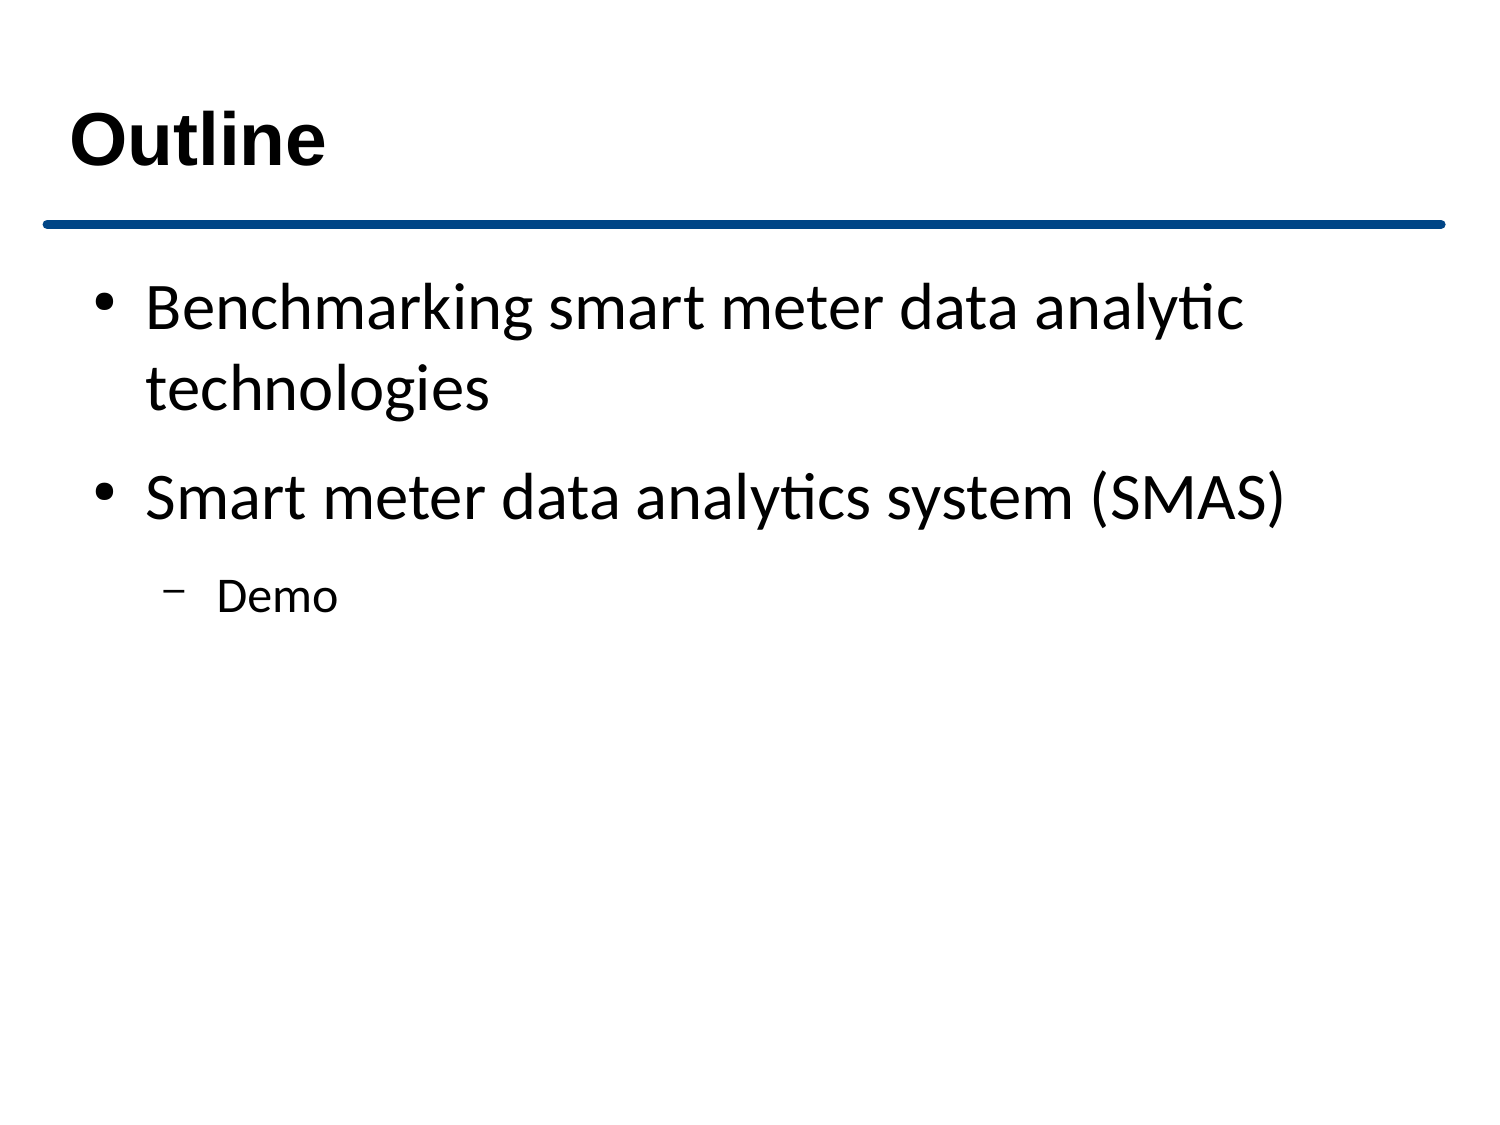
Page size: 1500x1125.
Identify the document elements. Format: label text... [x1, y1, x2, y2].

text_box Outline [54, 90, 343, 189]
list Benchmarking smart meter data analytic technologies Smart meter data analytics system (SMAS) Demo [75, 263, 1425, 916]
